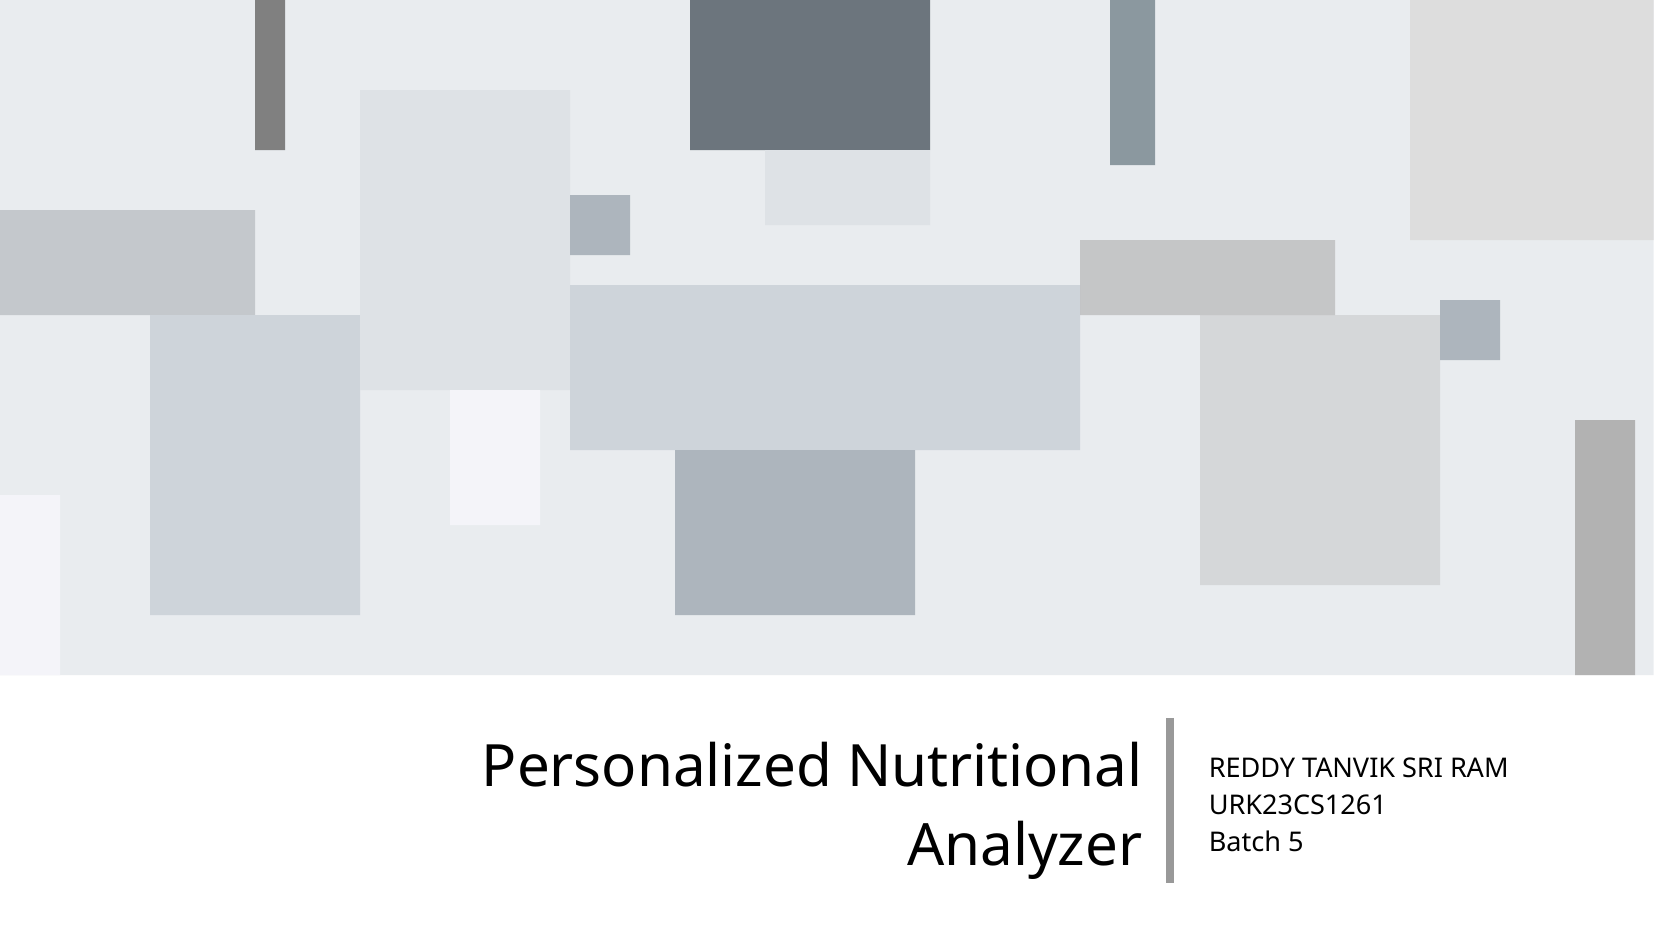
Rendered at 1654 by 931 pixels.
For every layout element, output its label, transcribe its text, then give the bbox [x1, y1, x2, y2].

text_box REDDY TANVIK SRI RAM URK23CS1261 Batch 5 [1194, 741, 1585, 867]
text_box Personalized Nutritional Analyzer [153, 717, 1173, 931]
